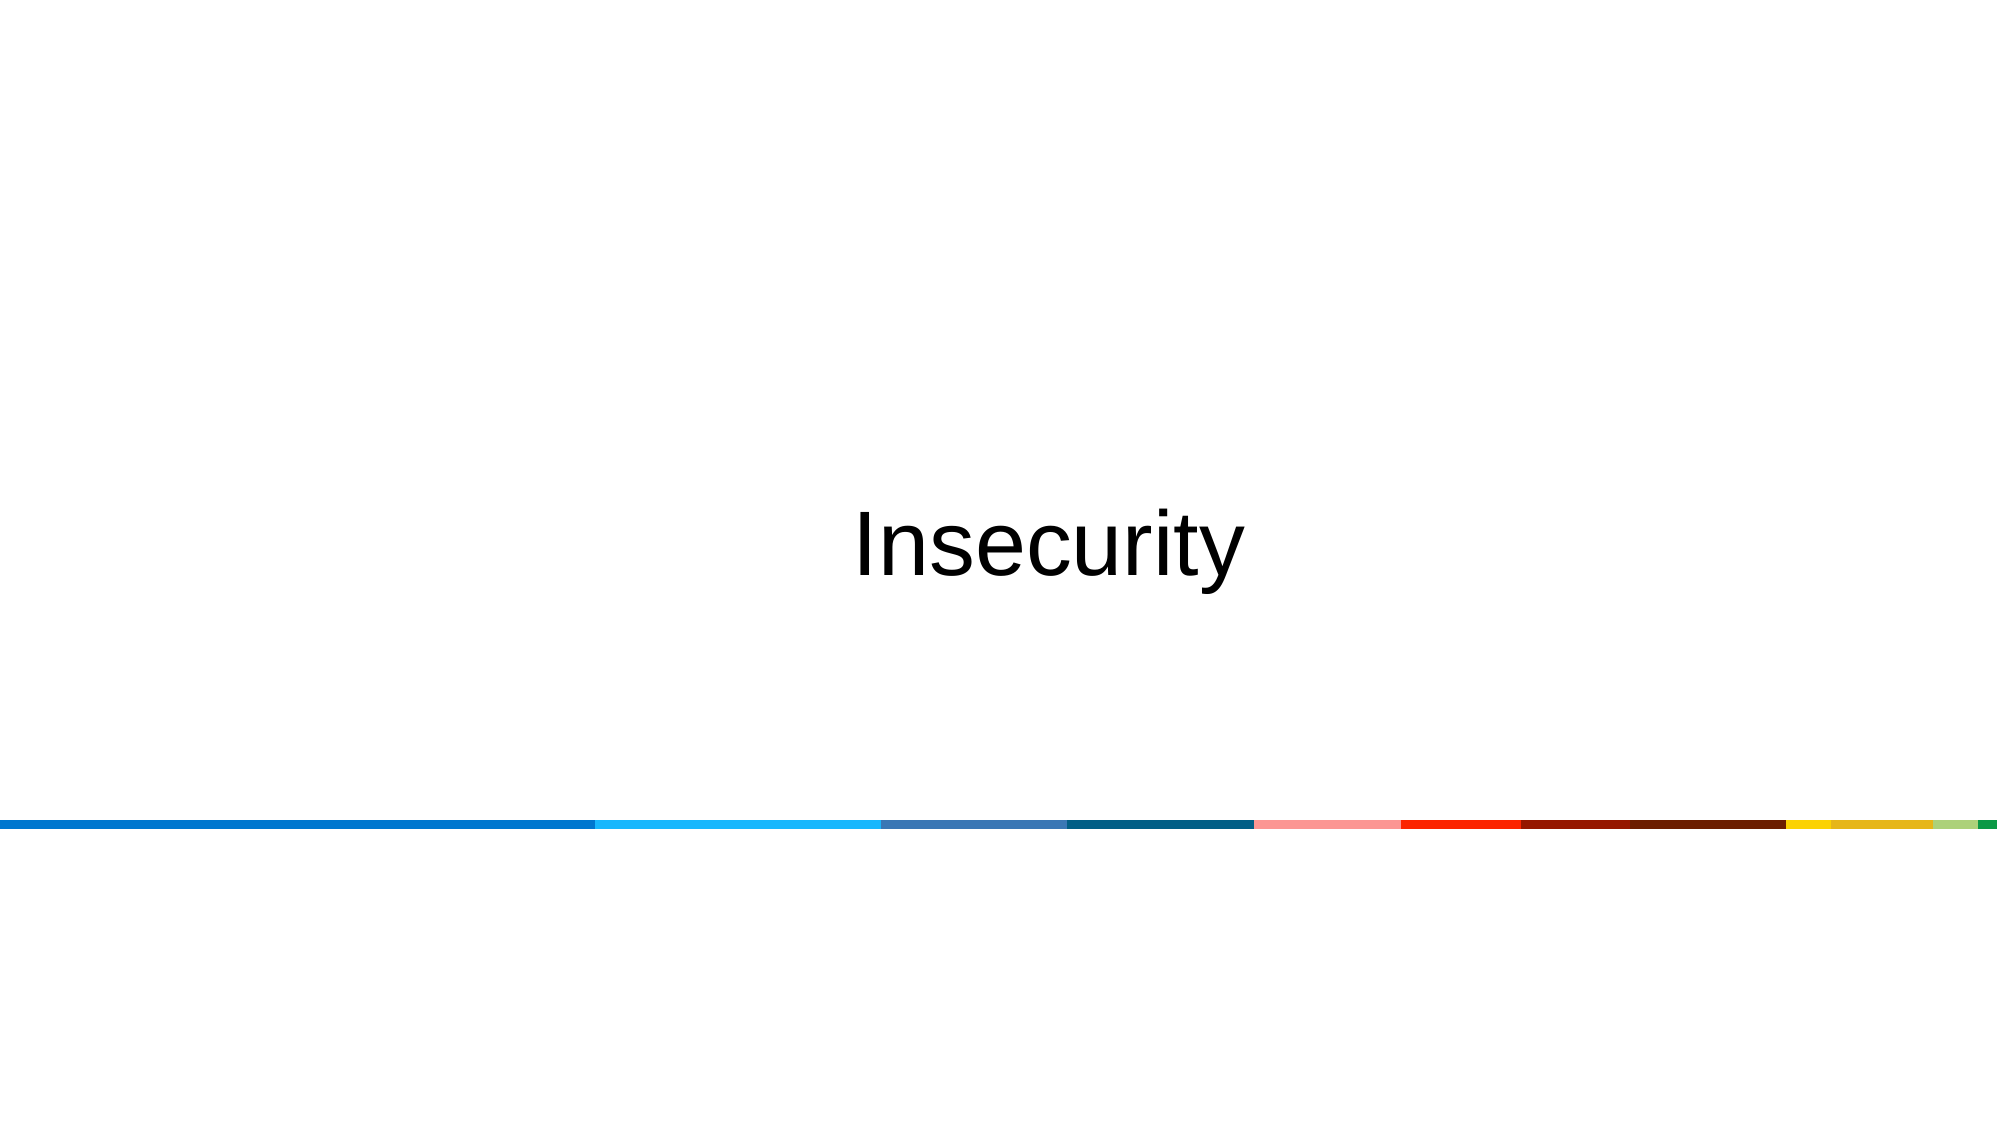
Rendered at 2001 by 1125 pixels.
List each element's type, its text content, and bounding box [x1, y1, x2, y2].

text_box [0, 820, 1997, 829]
text_box Insecurity [312, 477, 1787, 613]
